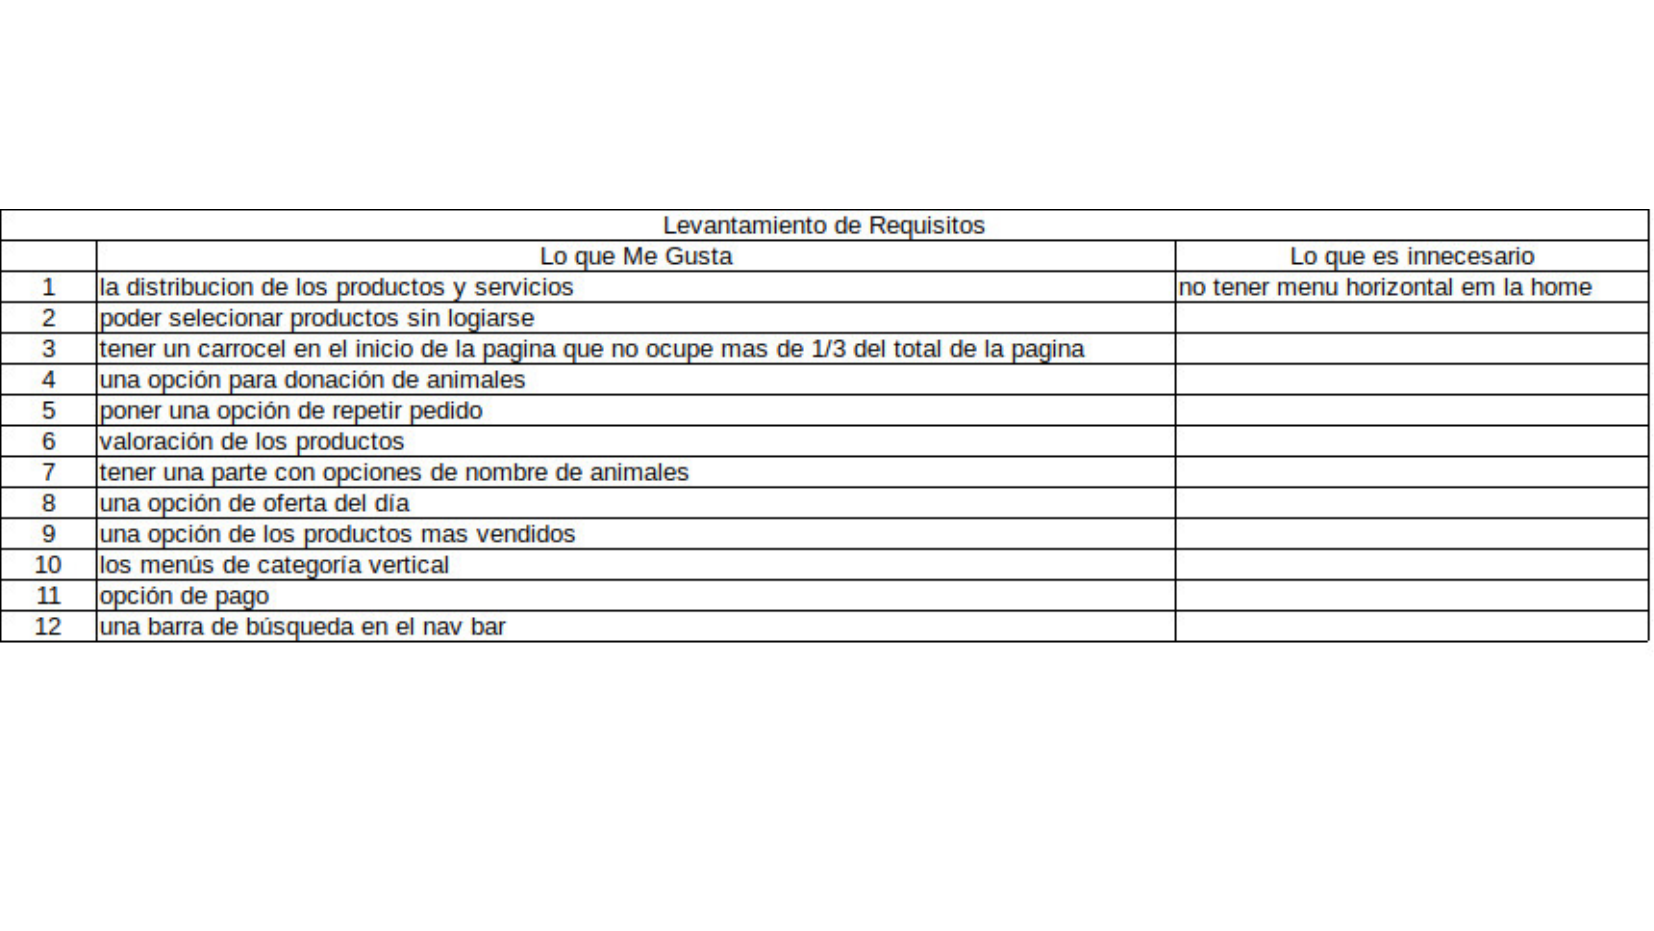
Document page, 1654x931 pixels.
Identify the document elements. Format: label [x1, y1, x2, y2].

picture [0, 209, 1654, 670]
